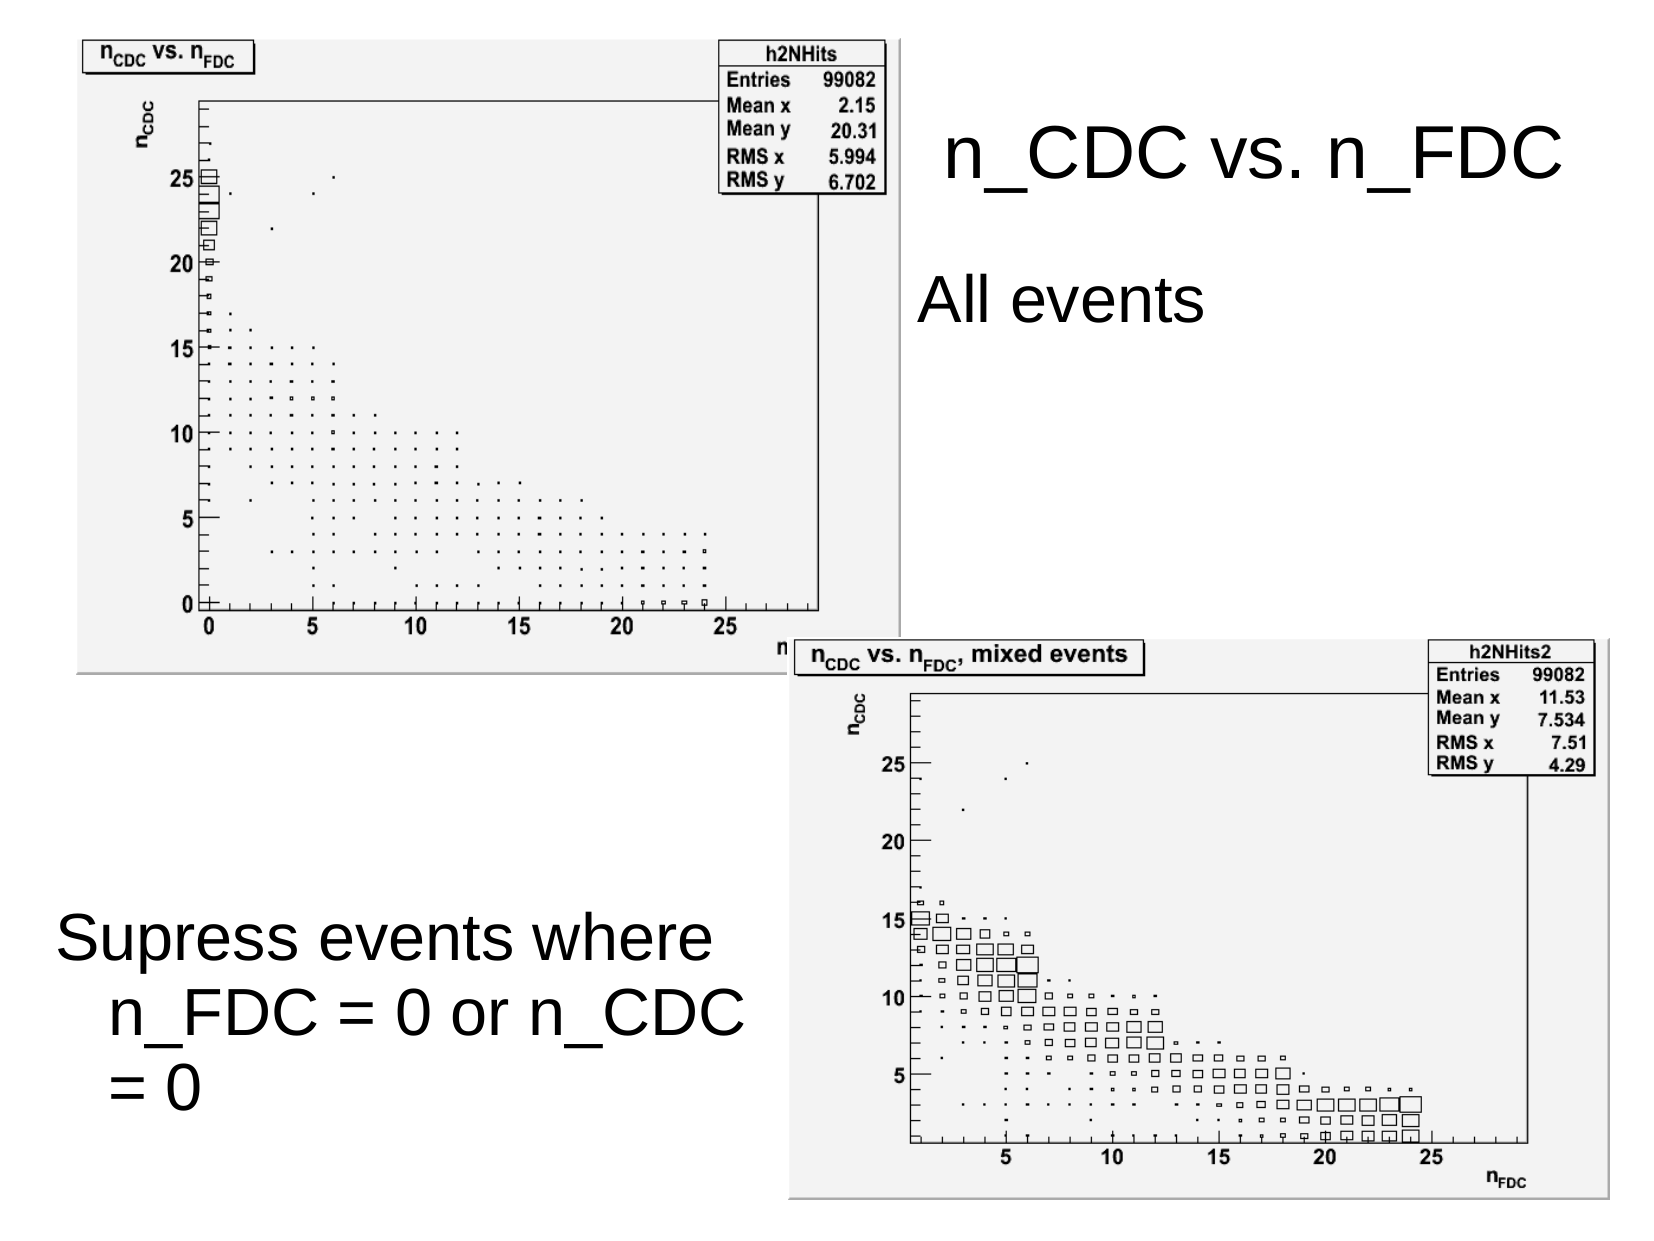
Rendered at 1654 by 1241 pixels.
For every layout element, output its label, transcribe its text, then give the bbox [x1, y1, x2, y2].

list All events [900, 262, 1627, 385]
picture [75, 37, 1610, 1200]
list Supress events where n_FDC = 0 or n_CDC = 0 [37, 900, 764, 1173]
title n_CDC vs. n_FDC [937, 56, 1571, 250]
